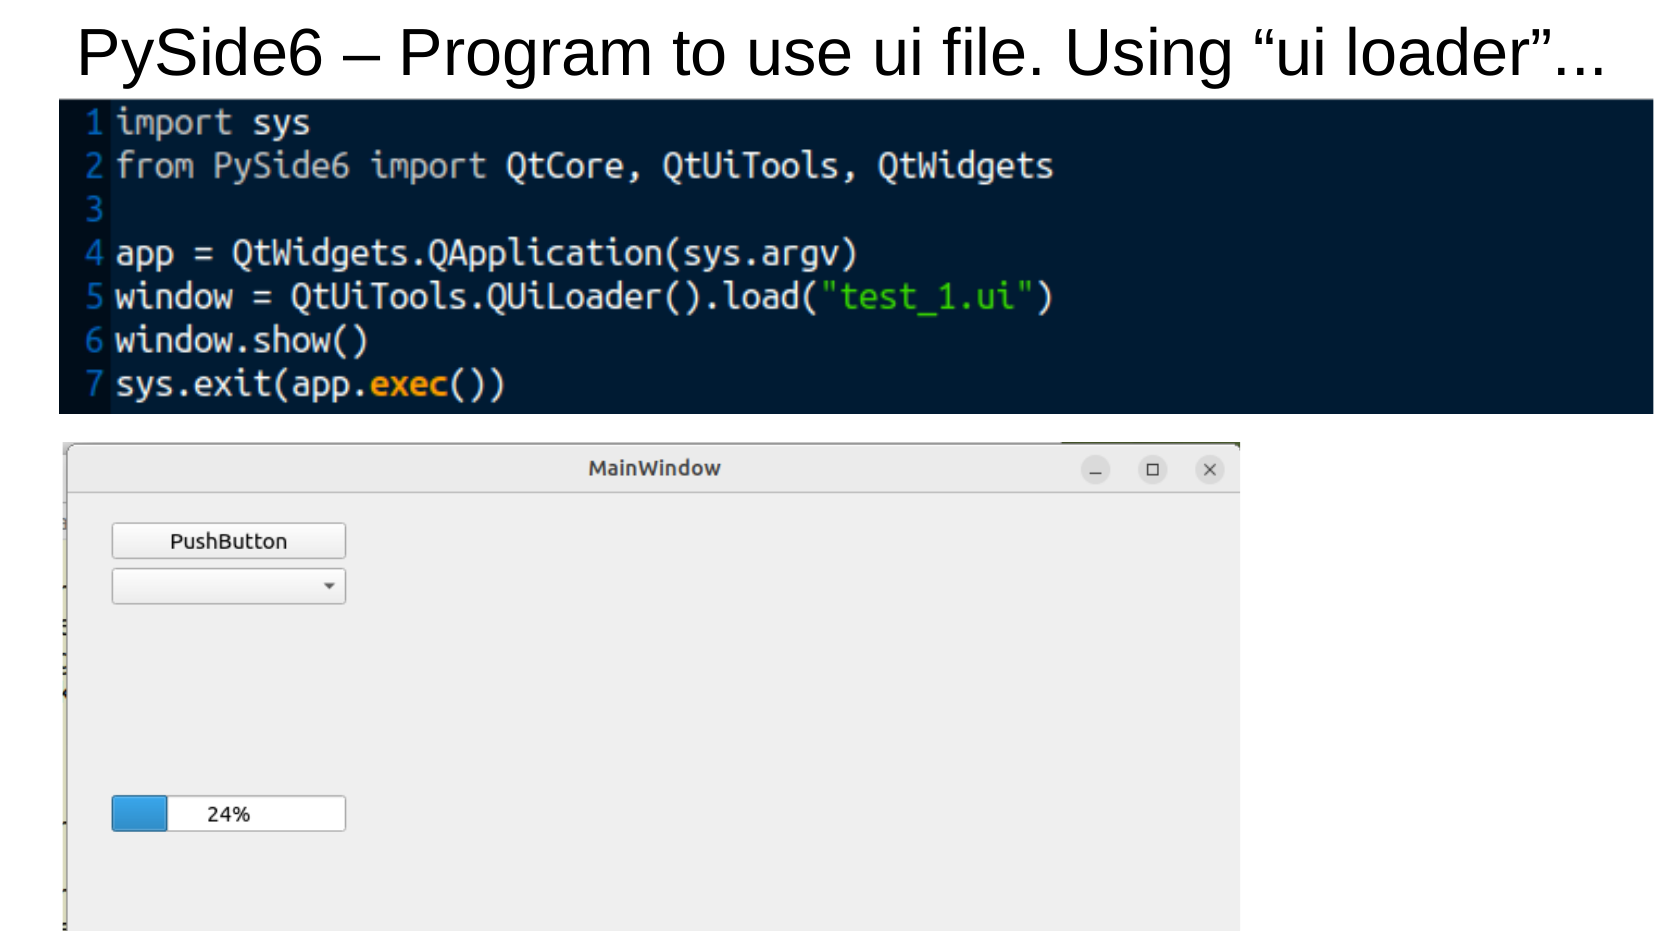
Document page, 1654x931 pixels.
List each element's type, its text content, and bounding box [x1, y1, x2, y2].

picture [59, 98, 1654, 414]
picture [62, 442, 1241, 931]
subtitle PySide6 – Program to use ui file. Using “ui loader”... [76, 14, 1625, 98]
